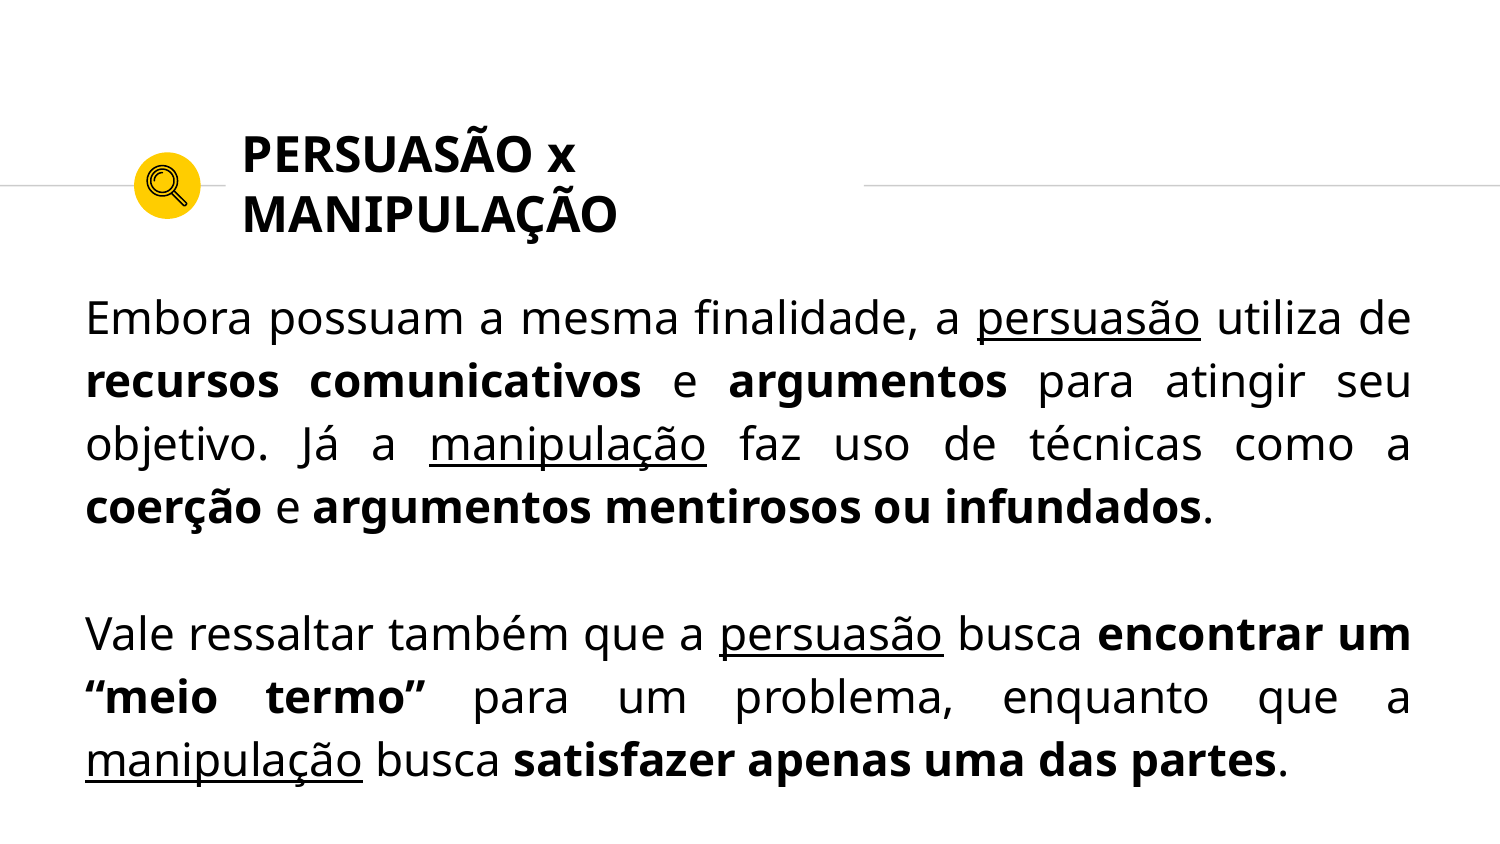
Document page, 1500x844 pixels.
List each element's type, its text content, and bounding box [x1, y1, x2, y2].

title PERSUASÃO x MANIPULAÇÃO [226, 146, 863, 219]
list Embora possuam a mesma finalidade, a persuasão utiliza de recursos comunicativos e argumentos para atingir seu objetivo. Já a manipulação faz uso de técnicas como a coerção e argumentos mentirosos ou infundados. Vale ressaltar também que a persuasão busca encontrar um “meio termo” para um problema, enquanto que a manipulação busca satisfazer apenas uma das partes. [70, 265, 1428, 776]
